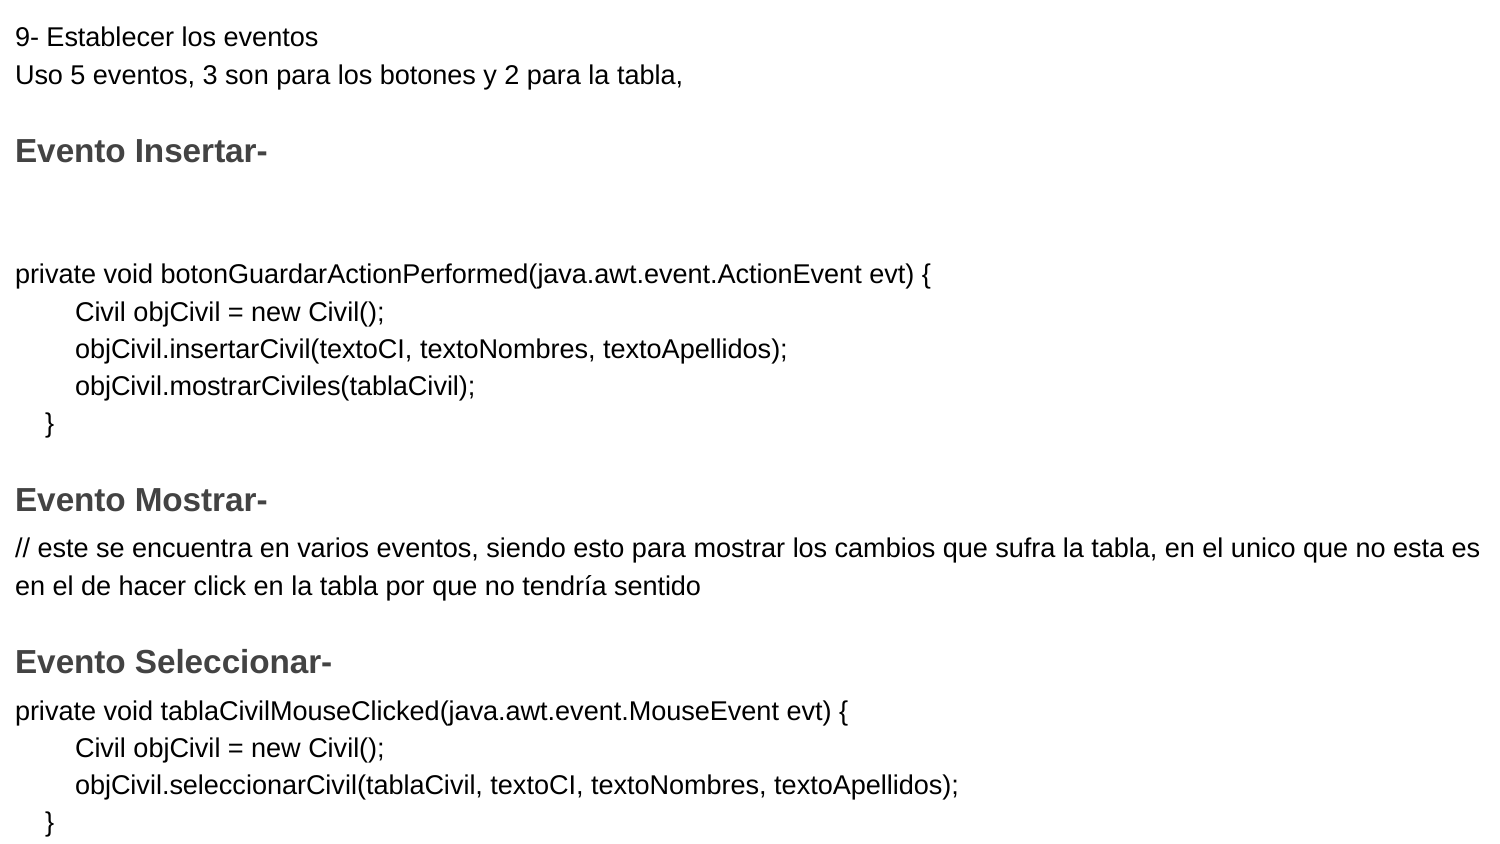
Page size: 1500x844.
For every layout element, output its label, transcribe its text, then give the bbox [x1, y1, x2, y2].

text_box 9- Establecer los eventos Uso 5 eventos, 3 son para los botones y 2 para la tabla, Evento Insertar- private void botonGuardarActionPerformed(java.awt.event.ActionEvent evt) { Civil objCivil = new Civil(); objCivil.insertarCivil(textoCI, textoNombres, textoApellidos); objCivil.mostrarCiviles(tablaCivil); } Evento Mostrar- // este se encuentra en varios eventos, siendo esto para mostrar los cambios que sufra la tabla, en el unico que no esta es en el de hacer click en la tabla por que no tendría sentido Evento Seleccionar- private void tablaCivilMouseClicked(java.awt.event.MouseEvent evt) { Civil objCivil = new Civil(); objCivil.seleccionarCivil(tablaCivil, textoCI, textoNombres, textoApellidos); } [0, 0, 1500, 844]
